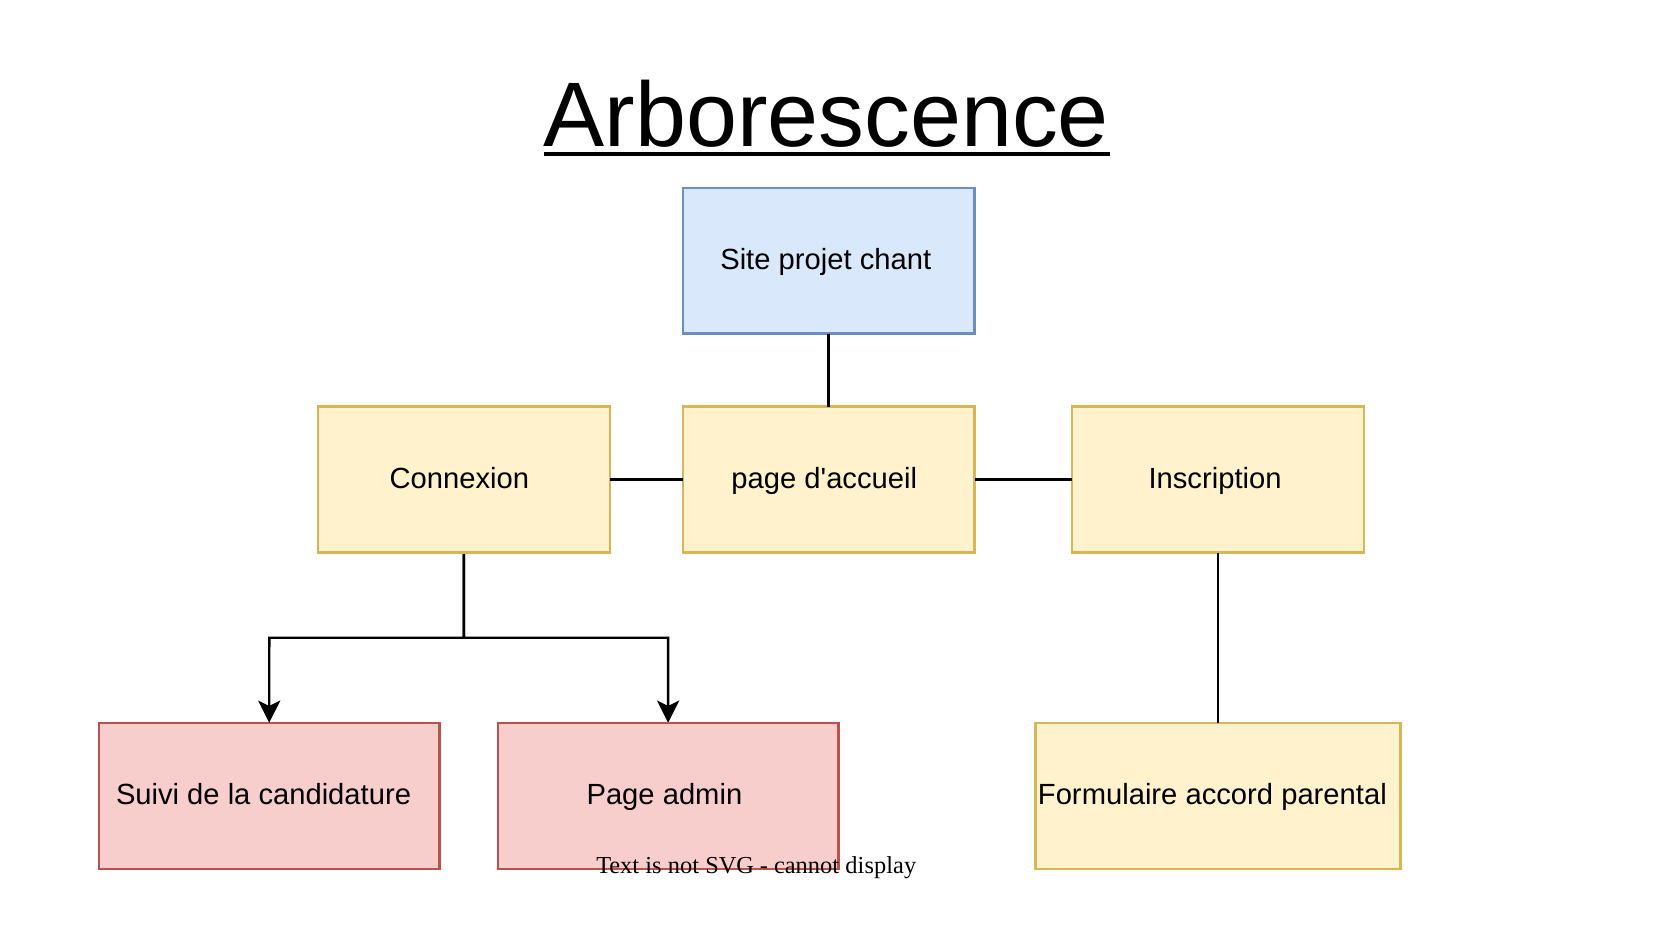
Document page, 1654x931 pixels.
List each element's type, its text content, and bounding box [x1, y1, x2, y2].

title Arborescence [82, 37, 1571, 193]
picture [96, 185, 1418, 886]
